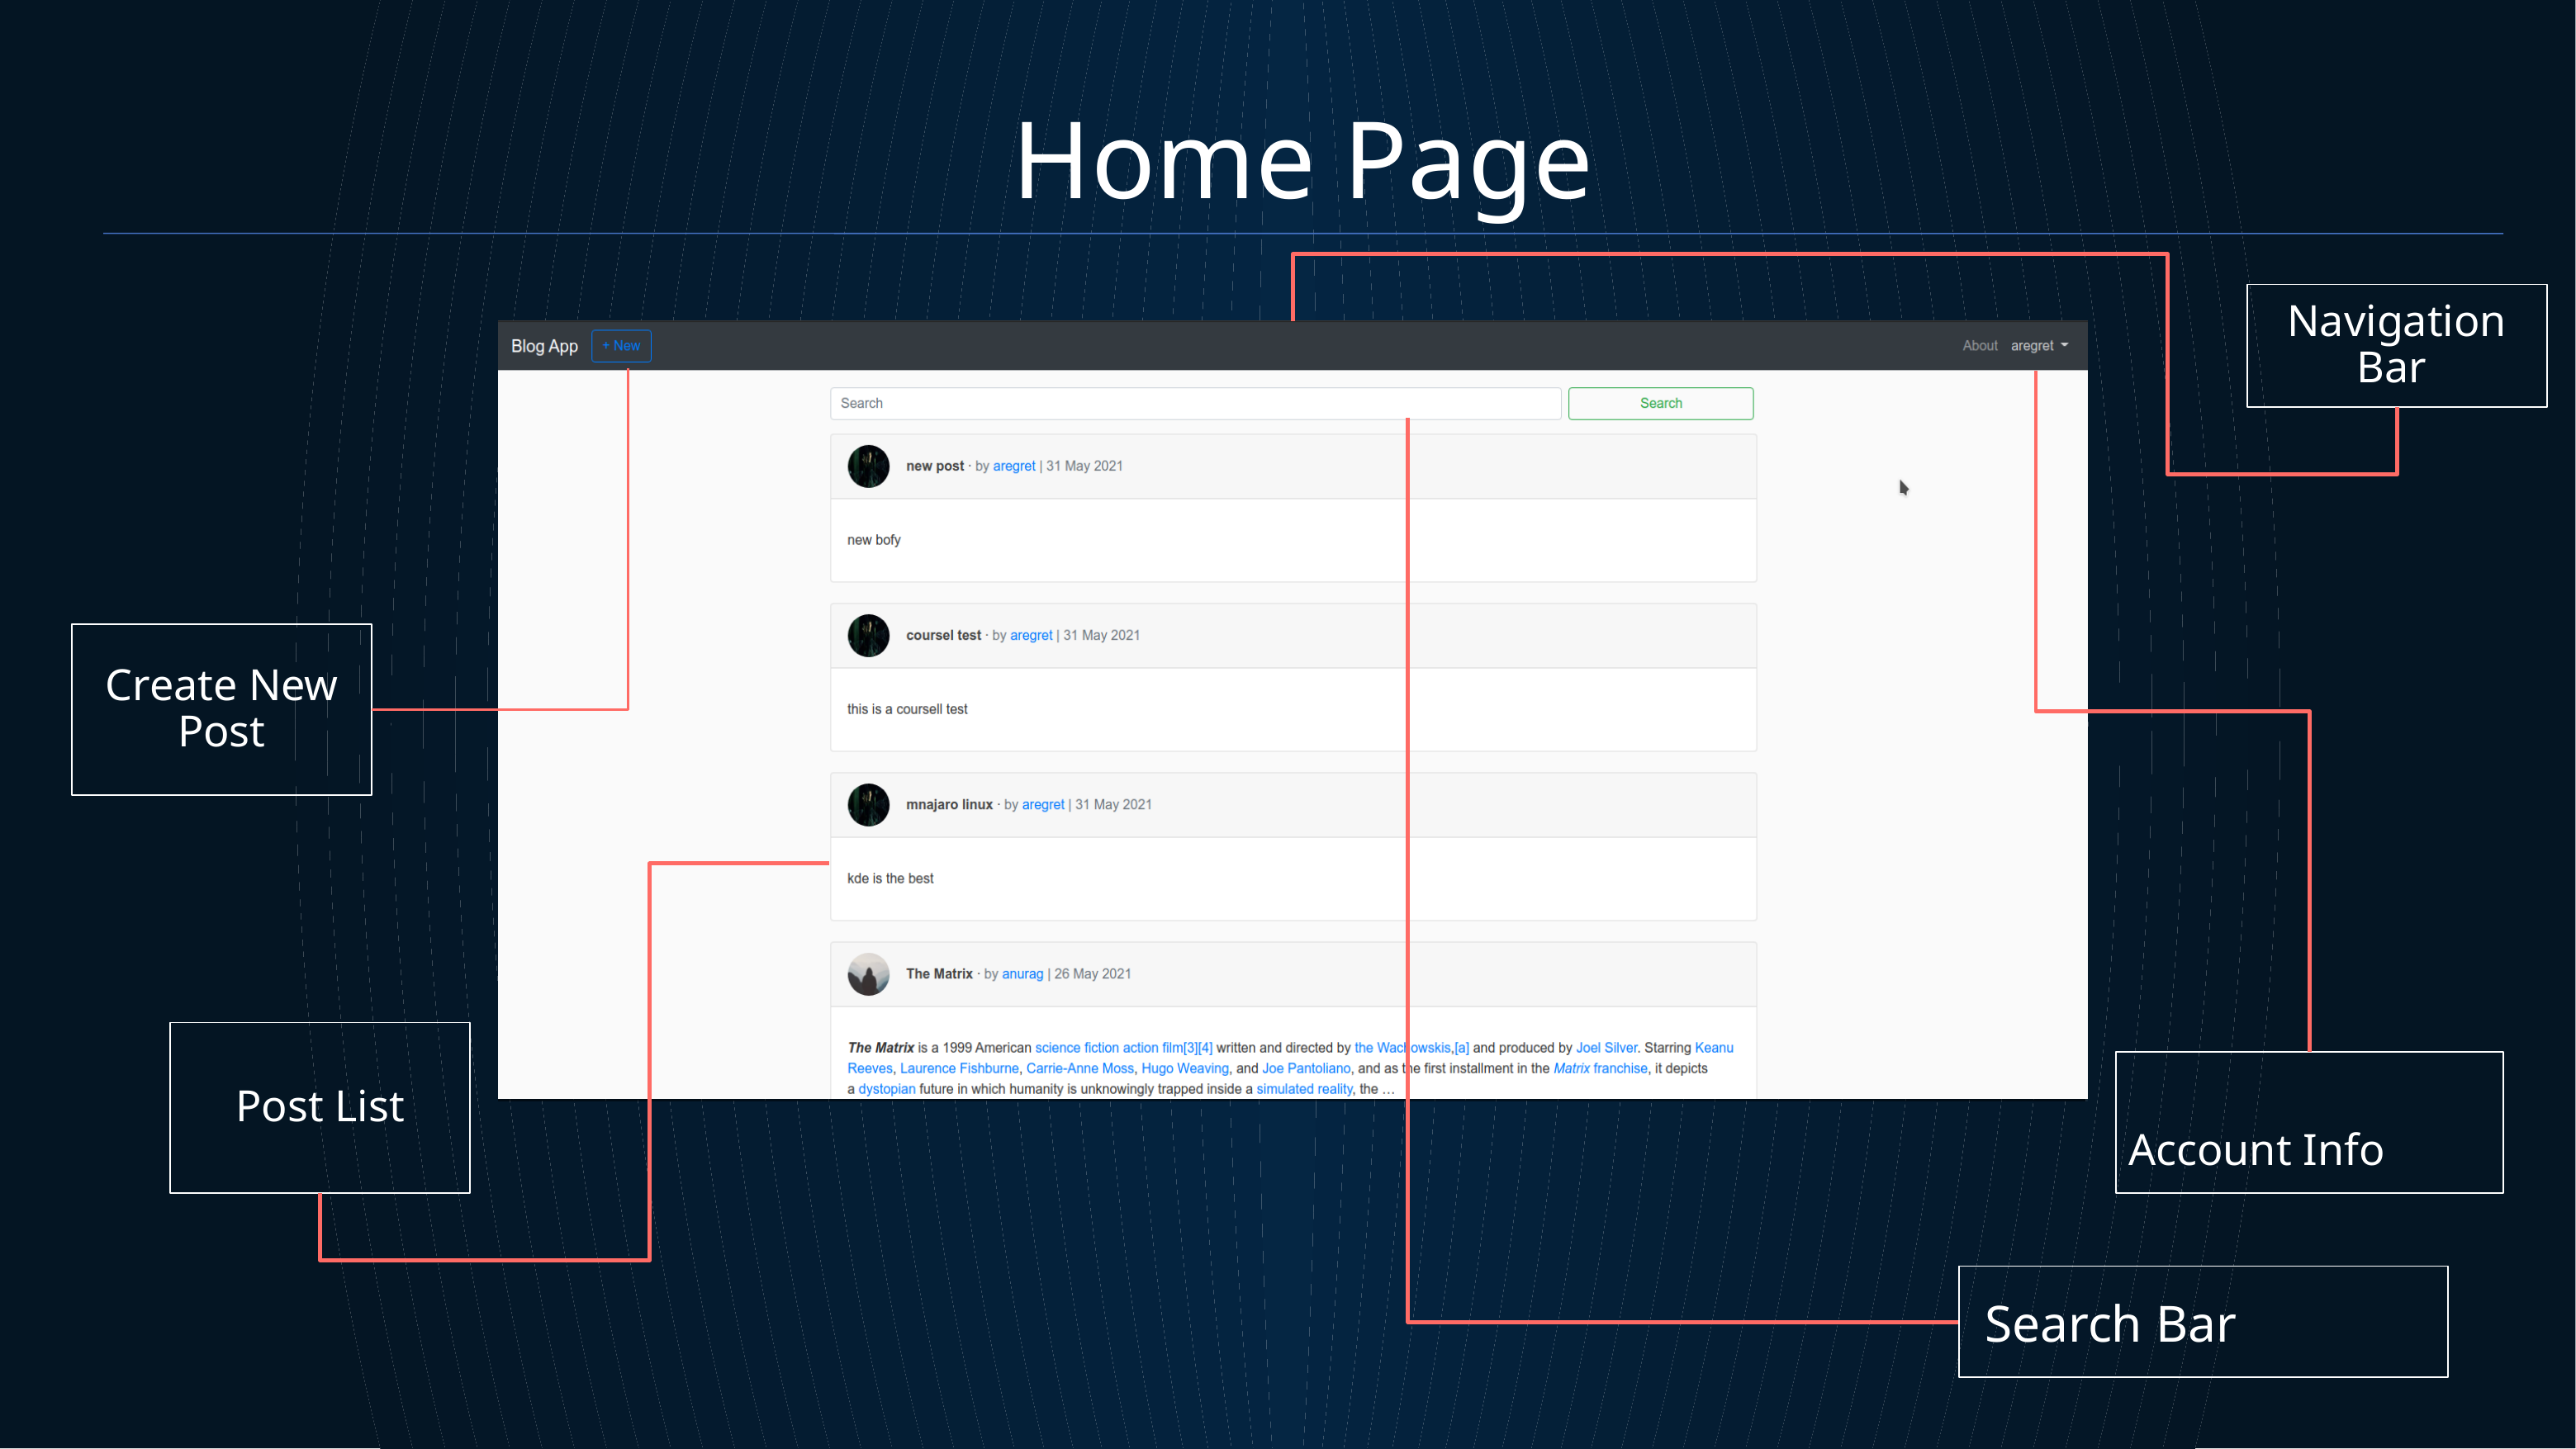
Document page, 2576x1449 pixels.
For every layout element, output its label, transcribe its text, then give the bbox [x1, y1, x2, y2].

title Home Page [103, 57, 2504, 228]
picture [498, 320, 2088, 1099]
title Account Info [2115, 1051, 2503, 1194]
title Post List [170, 1022, 470, 1194]
title Create New Post [72, 624, 372, 796]
text_box Search Bar [1958, 1266, 2448, 1378]
title Navigation Bar [2247, 284, 2547, 408]
